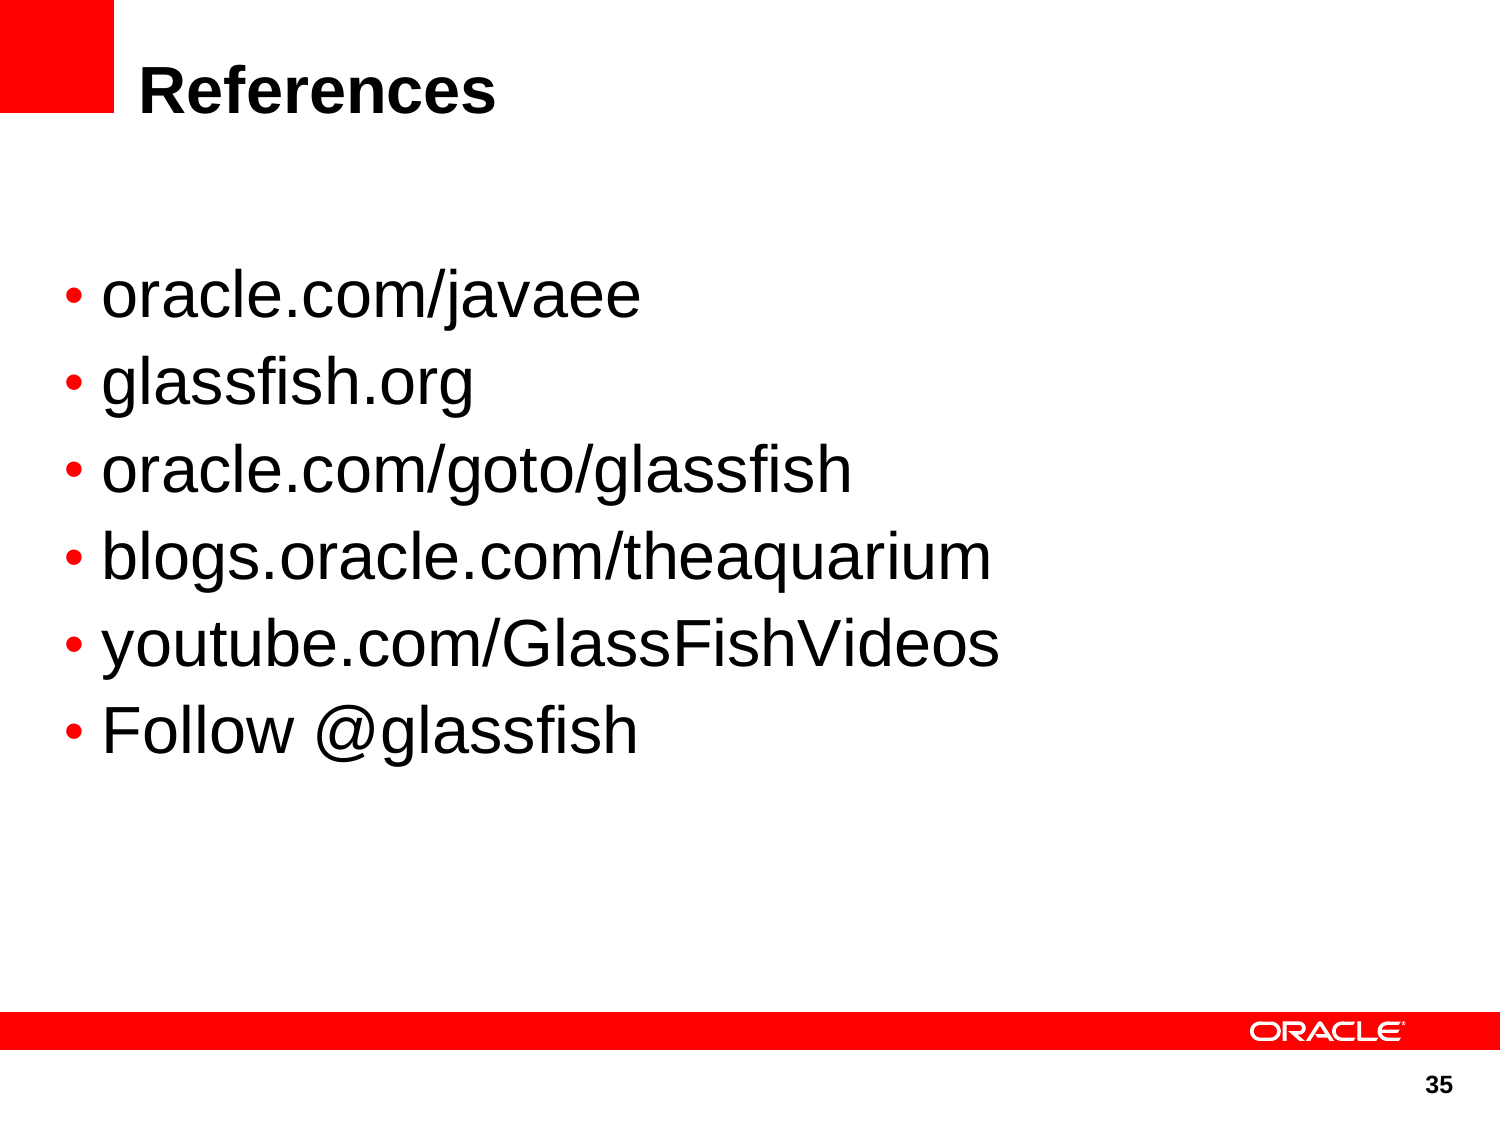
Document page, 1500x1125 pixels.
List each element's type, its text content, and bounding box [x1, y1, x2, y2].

title References [124, 30, 1487, 150]
picture [0, 1012, 1500, 1050]
list oracle.com/javaee glassfish.org oracle.com/goto/glassfish blogs.oracle.com/theaquarium youtube.com/GlassFishVideos Follow @glassfish [64, 257, 1402, 901]
picture [0, 0, 114, 113]
